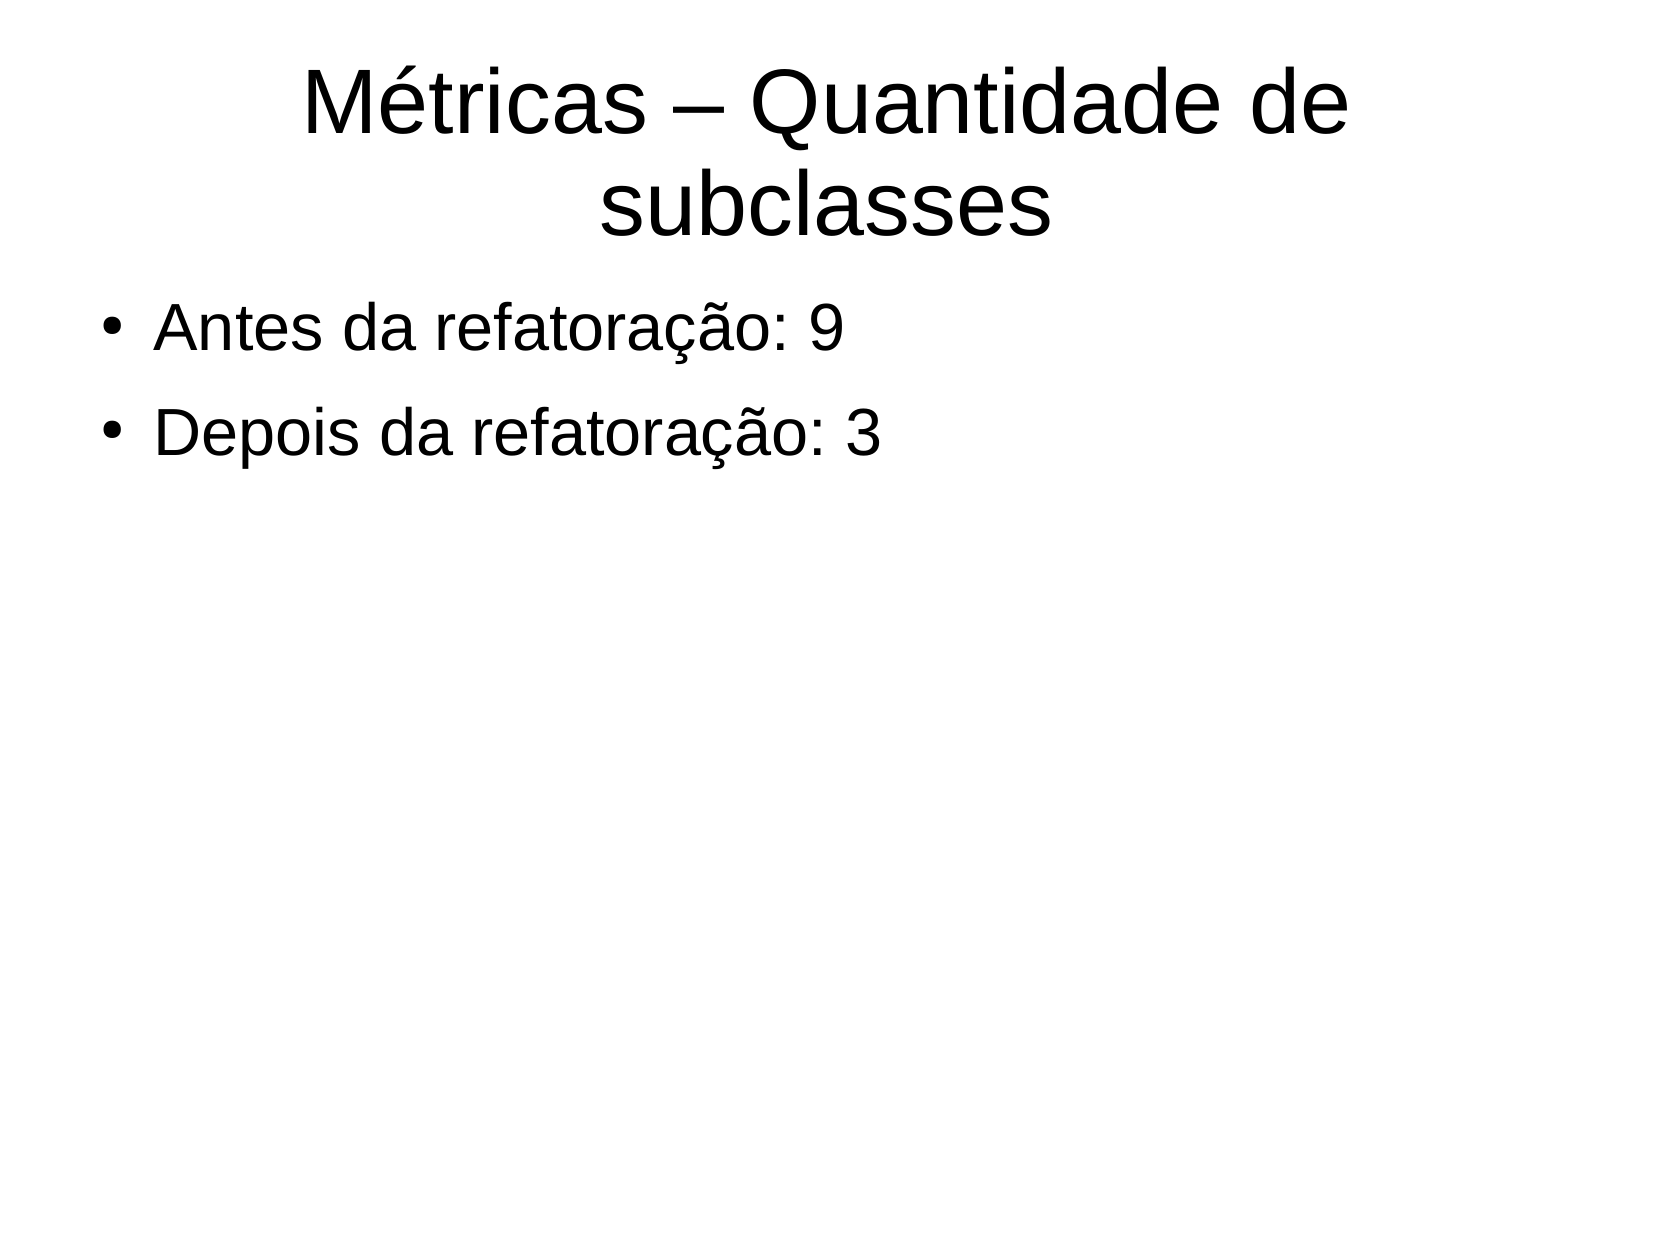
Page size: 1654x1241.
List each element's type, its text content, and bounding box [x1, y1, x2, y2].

title Métricas – Quantidade de subclasses [82, 49, 1571, 257]
list Antes da refatoração: 9 Depois da refatoração: 3 [82, 290, 1571, 1010]
